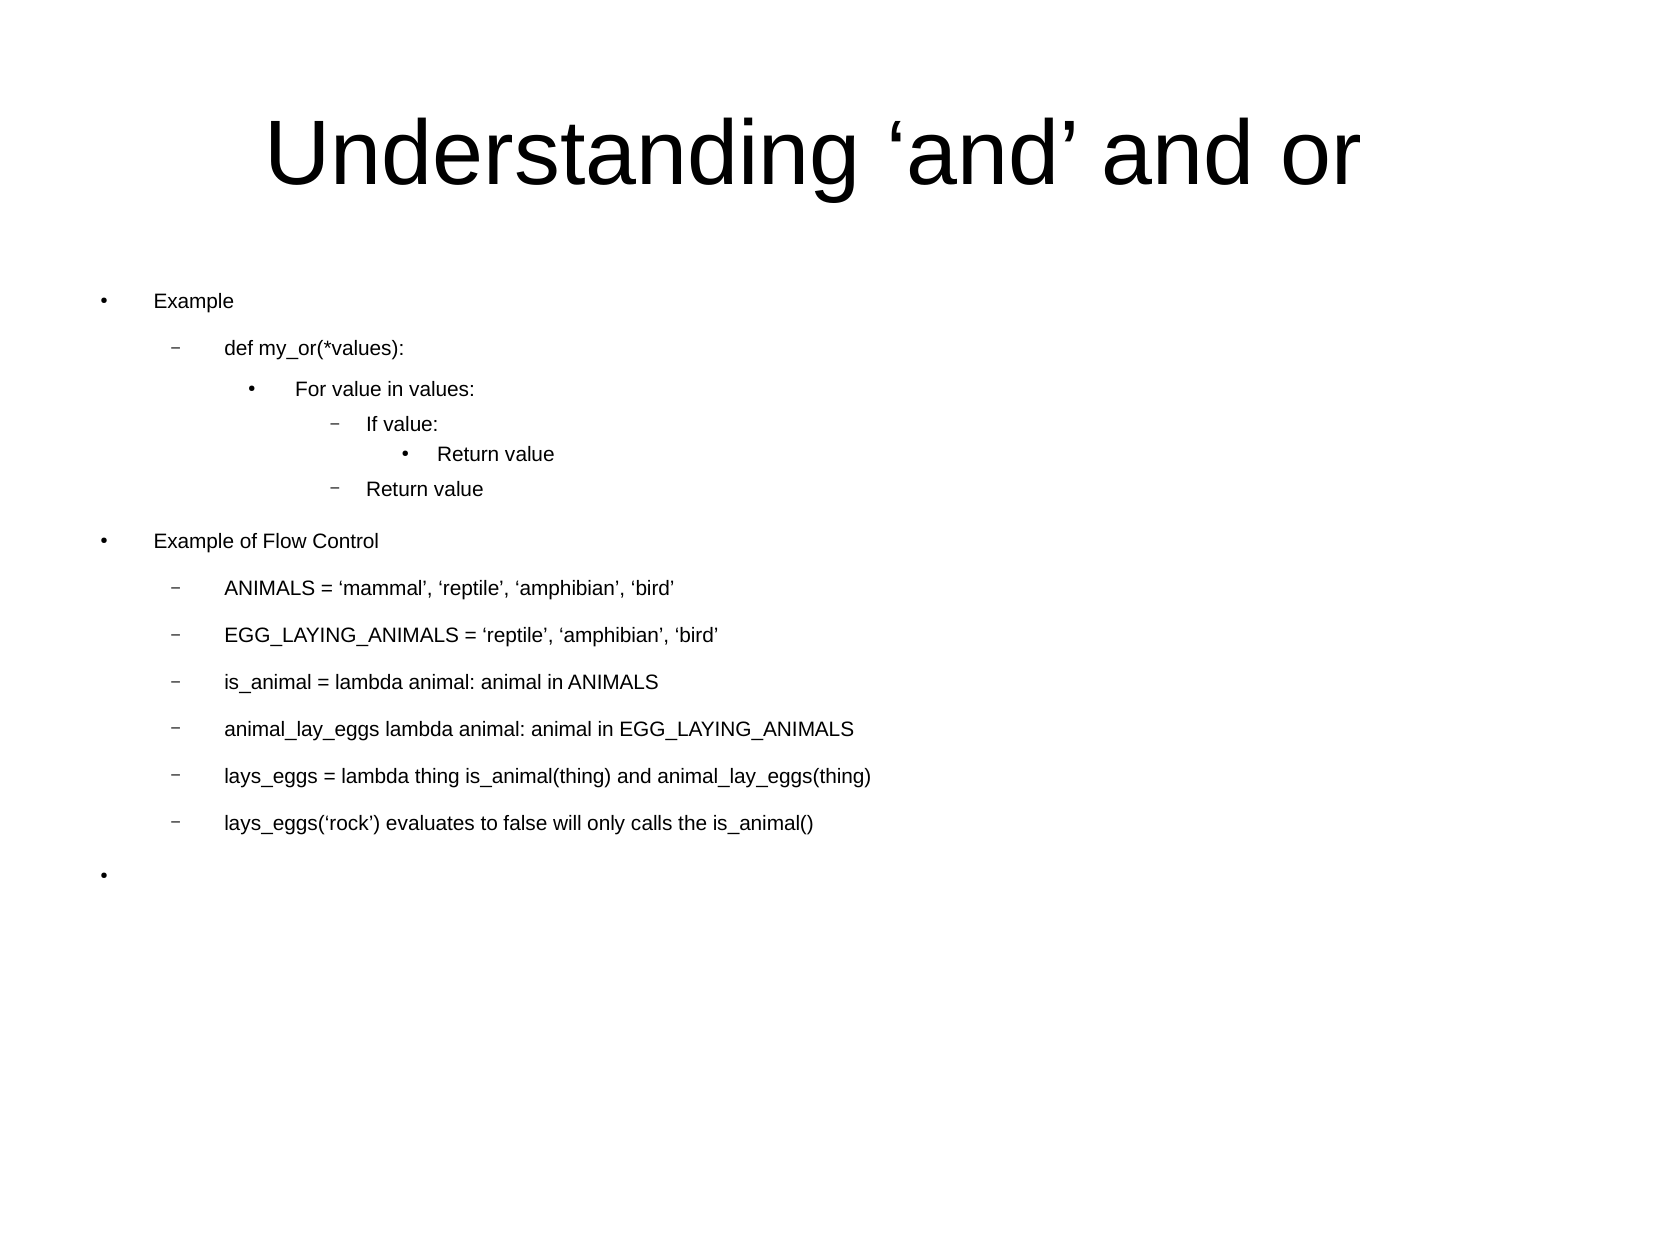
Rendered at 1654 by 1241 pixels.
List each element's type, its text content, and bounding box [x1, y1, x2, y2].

title Understanding ‘and’ and or [82, 49, 1571, 257]
list Example def my_or(*values): For value in values: If value: Return value Return value Example of Flow Control ANIMALS = ‘mammal’, ‘reptile’, ‘amphibian’, ‘bird’ EGG_LAYING_ANIMALS = ‘reptile’, ‘amphibian’, ‘bird’ is_animal = lambda animal: animal in ANIMALS animal_lay_eggs lambda animal: animal in EGG_LAYING_ANIMALS lays_eggs = lambda thing is_animal(thing) and animal_lay_eggs(thing) lays_eggs(‘rock’) evaluates to false will only calls the is_animal() [82, 290, 1560, 1229]
